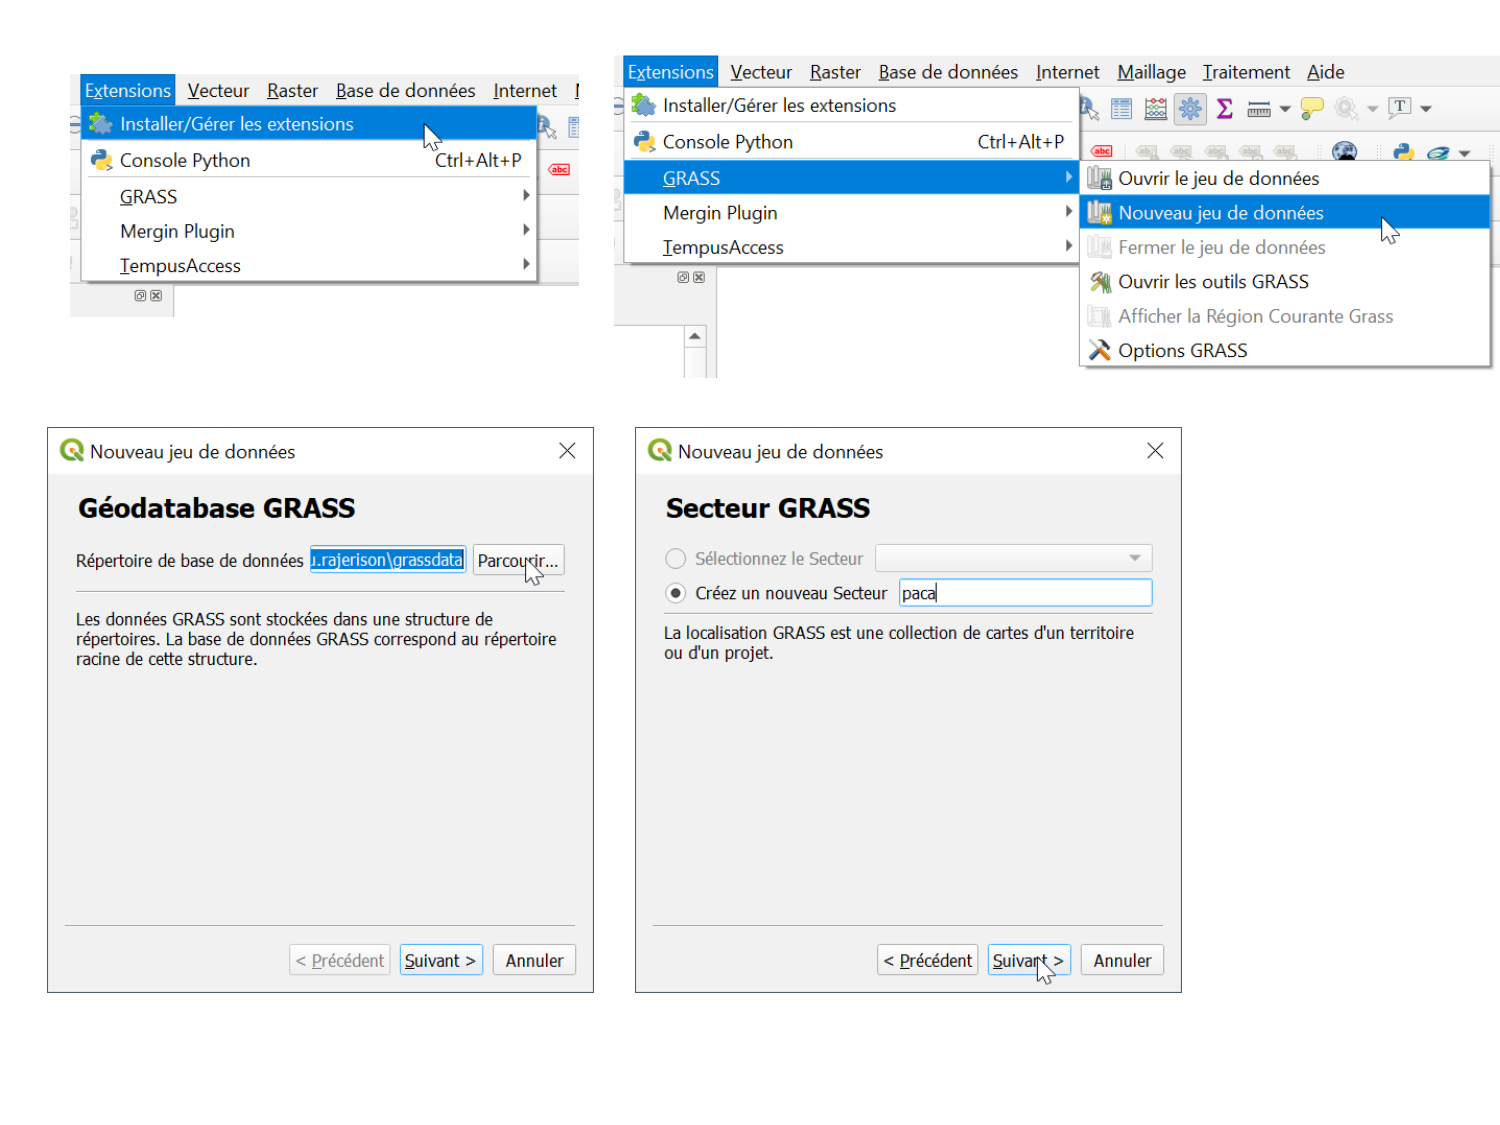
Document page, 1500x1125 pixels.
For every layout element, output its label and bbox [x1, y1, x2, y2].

picture [614, 43, 1500, 378]
picture [70, 47, 579, 317]
picture [635, 427, 1182, 993]
picture [47, 427, 594, 993]
